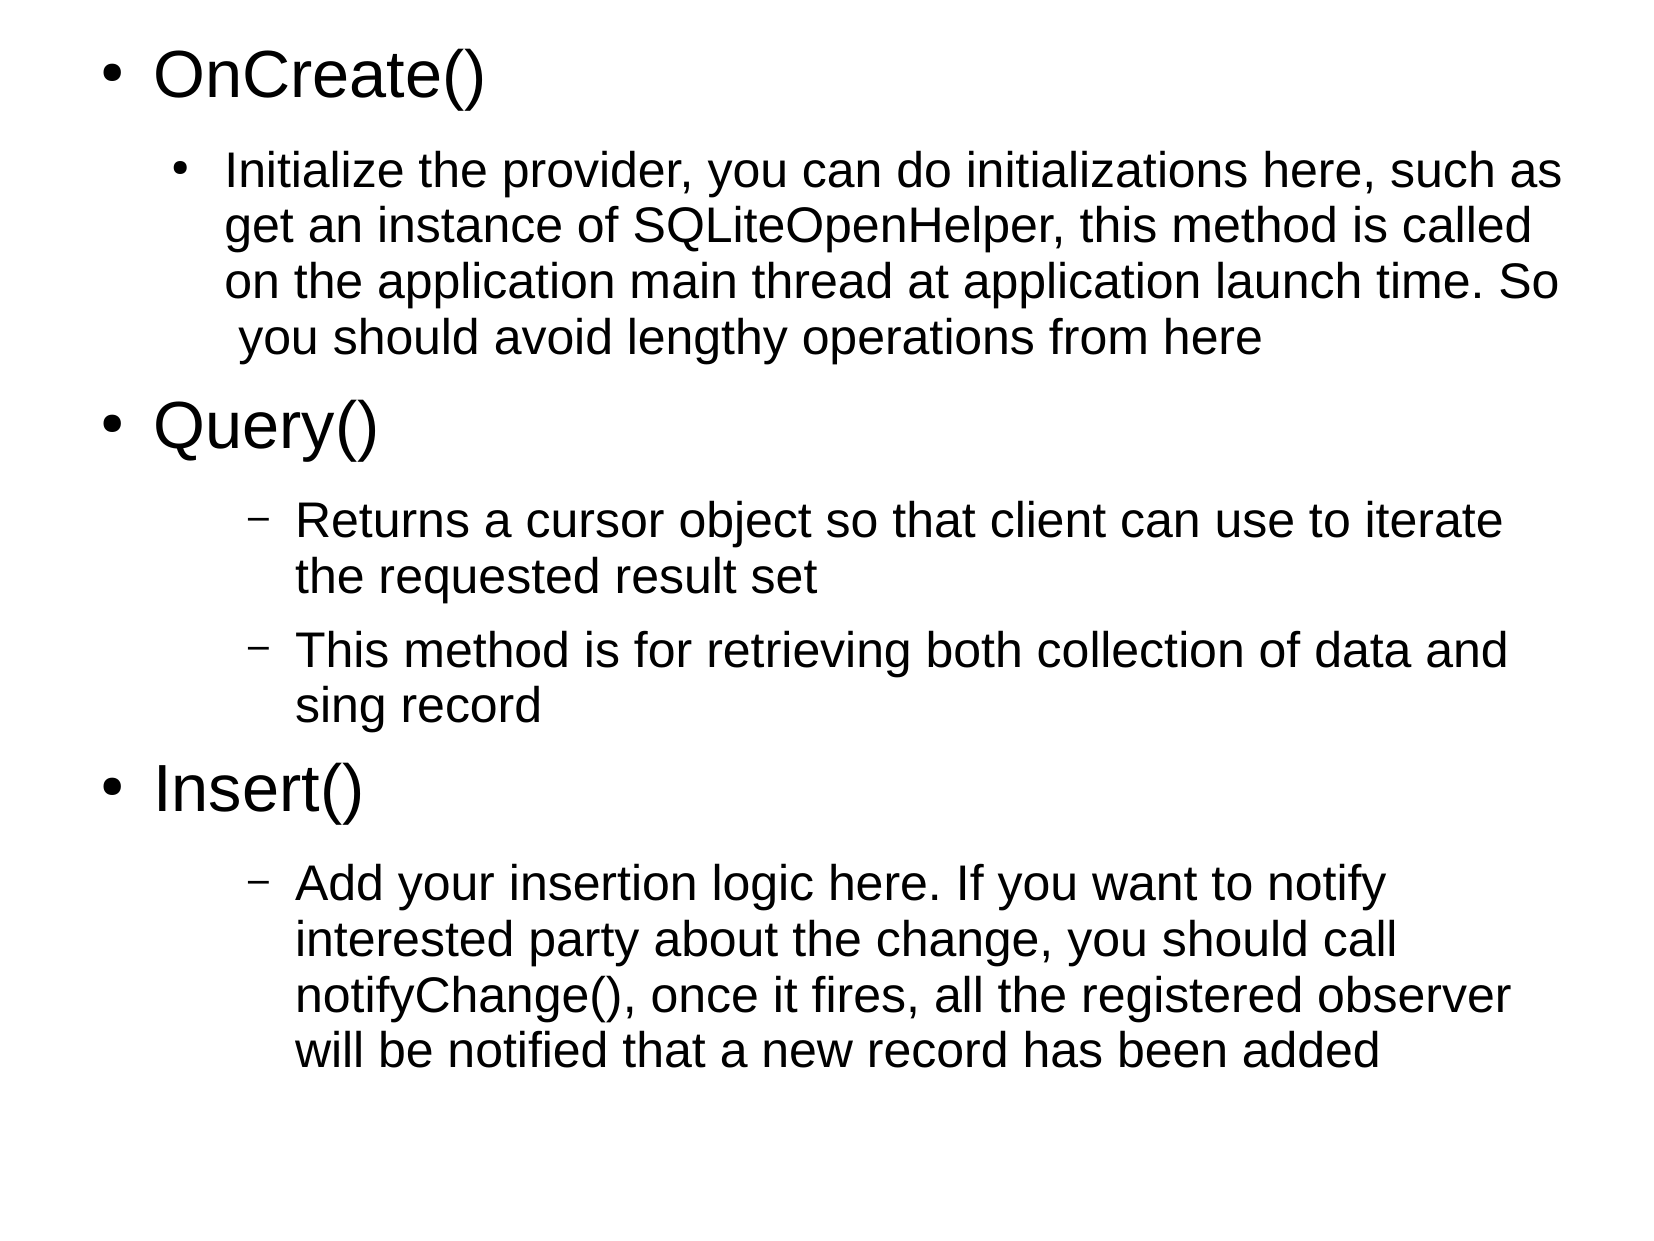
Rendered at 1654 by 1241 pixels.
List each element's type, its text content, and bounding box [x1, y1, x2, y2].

list OnCreate() Initialize the provider, you can do initializations here, such as get an instance of SQLiteOpenHelper, this method is called on the application main thread at application launch time. So you should avoid lengthy operations from here Query() Returns a cursor object so that client can use to iterate the requested result set This method is for retrieving both collection of data and sing record Insert() Add your insertion logic here. If you want to notify interested party about the change, you should call notifyChange(), once it fires, all the registered observer will be notified that a new record has been added [82, 37, 1571, 1201]
